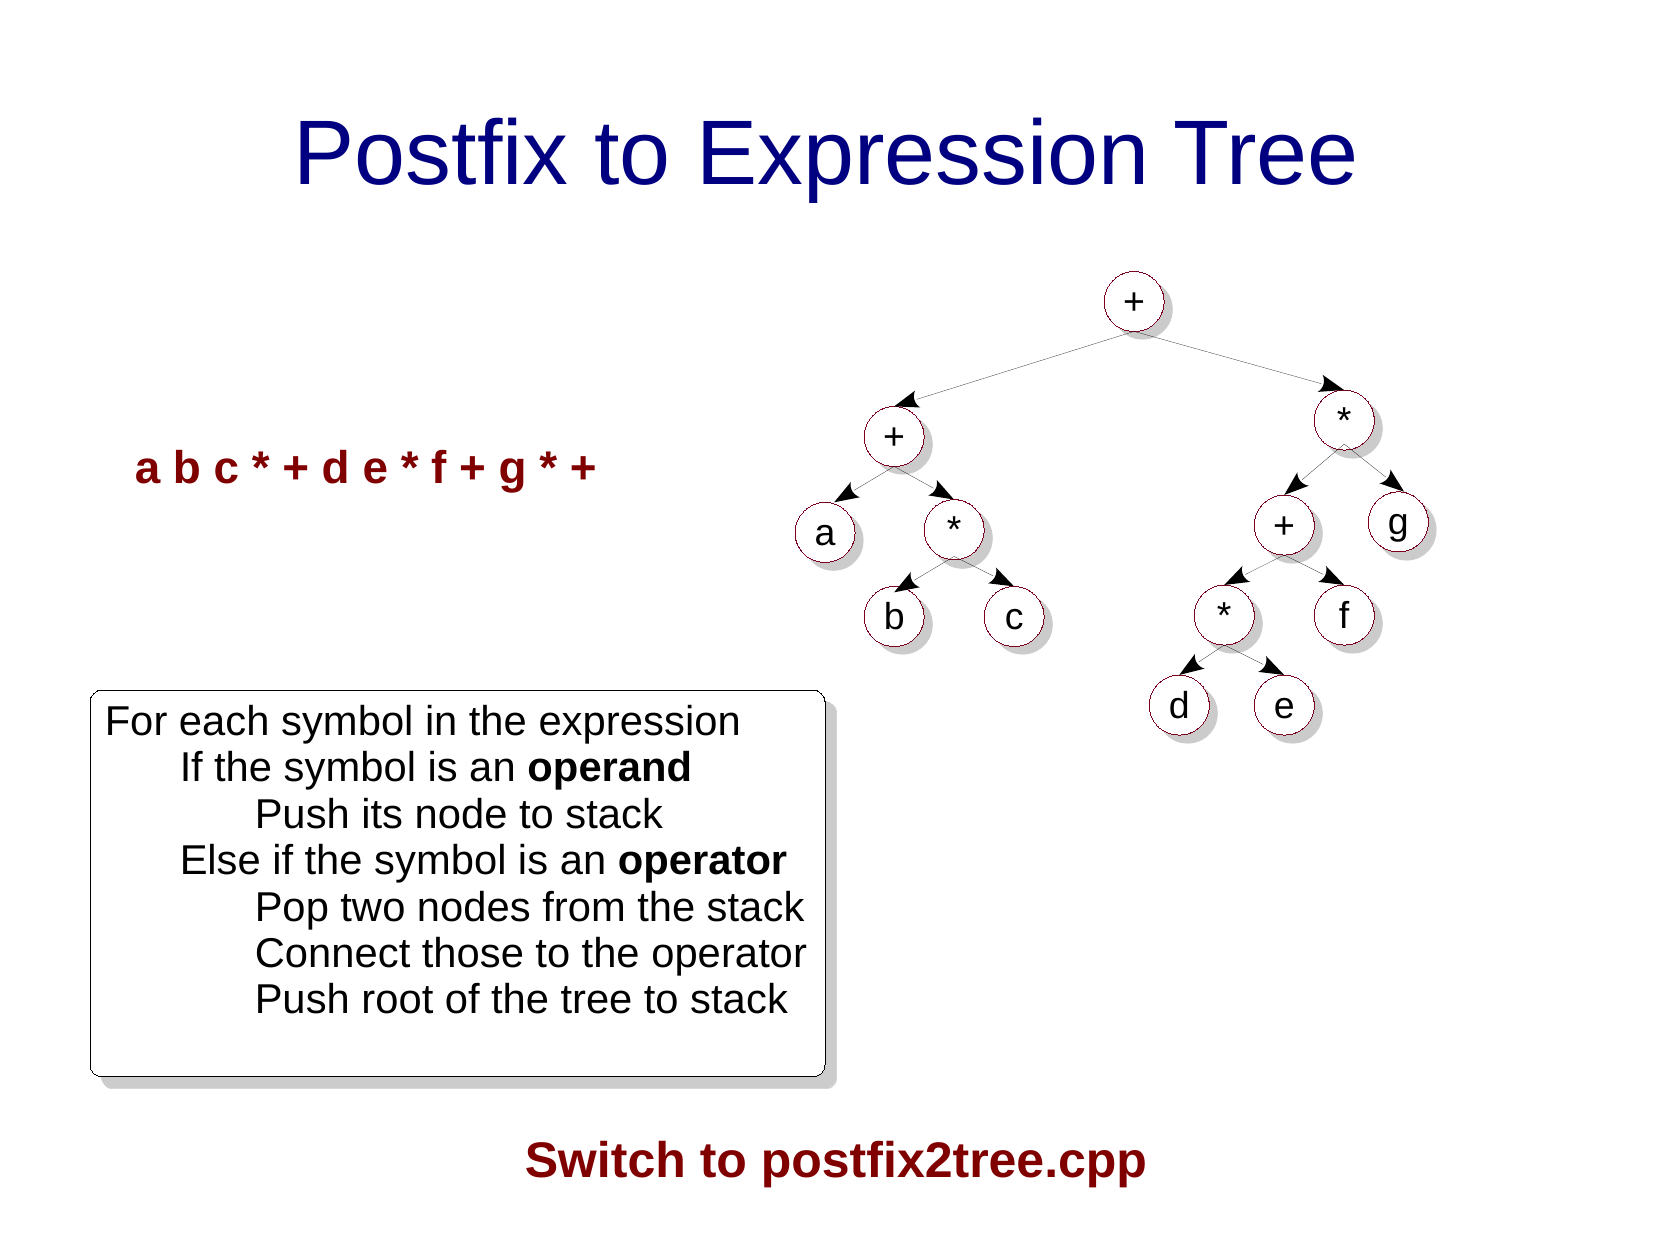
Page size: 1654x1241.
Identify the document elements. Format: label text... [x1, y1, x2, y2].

text_box * [1194, 585, 1255, 645]
text_box + [1254, 495, 1315, 555]
text_box * [1314, 390, 1375, 450]
text_box d [1149, 675, 1210, 736]
text_box c [984, 586, 1045, 647]
text_box b [864, 586, 925, 647]
title Postfix to Expression Tree [82, 49, 1571, 257]
text_box + [1104, 271, 1165, 332]
text_box * [1339, 445, 1350, 451]
text_box * [924, 499, 985, 559]
text_box f [1314, 585, 1375, 646]
text_box e [1254, 675, 1315, 736]
text_box Switch to postfix2tree.cpp [510, 1125, 1201, 1241]
text_box + [864, 406, 925, 467]
text_box g [1368, 491, 1429, 552]
text_box a b c * + d e * f + g * + [120, 435, 631, 553]
text_box For each symbol in the expression If the symbol is an operand Push its node to stack Else if the symbol is an operator Pop two nodes from the stack Connect those to the operator Push root of the tree to stack [90, 690, 826, 1077]
text_box a [795, 502, 856, 563]
